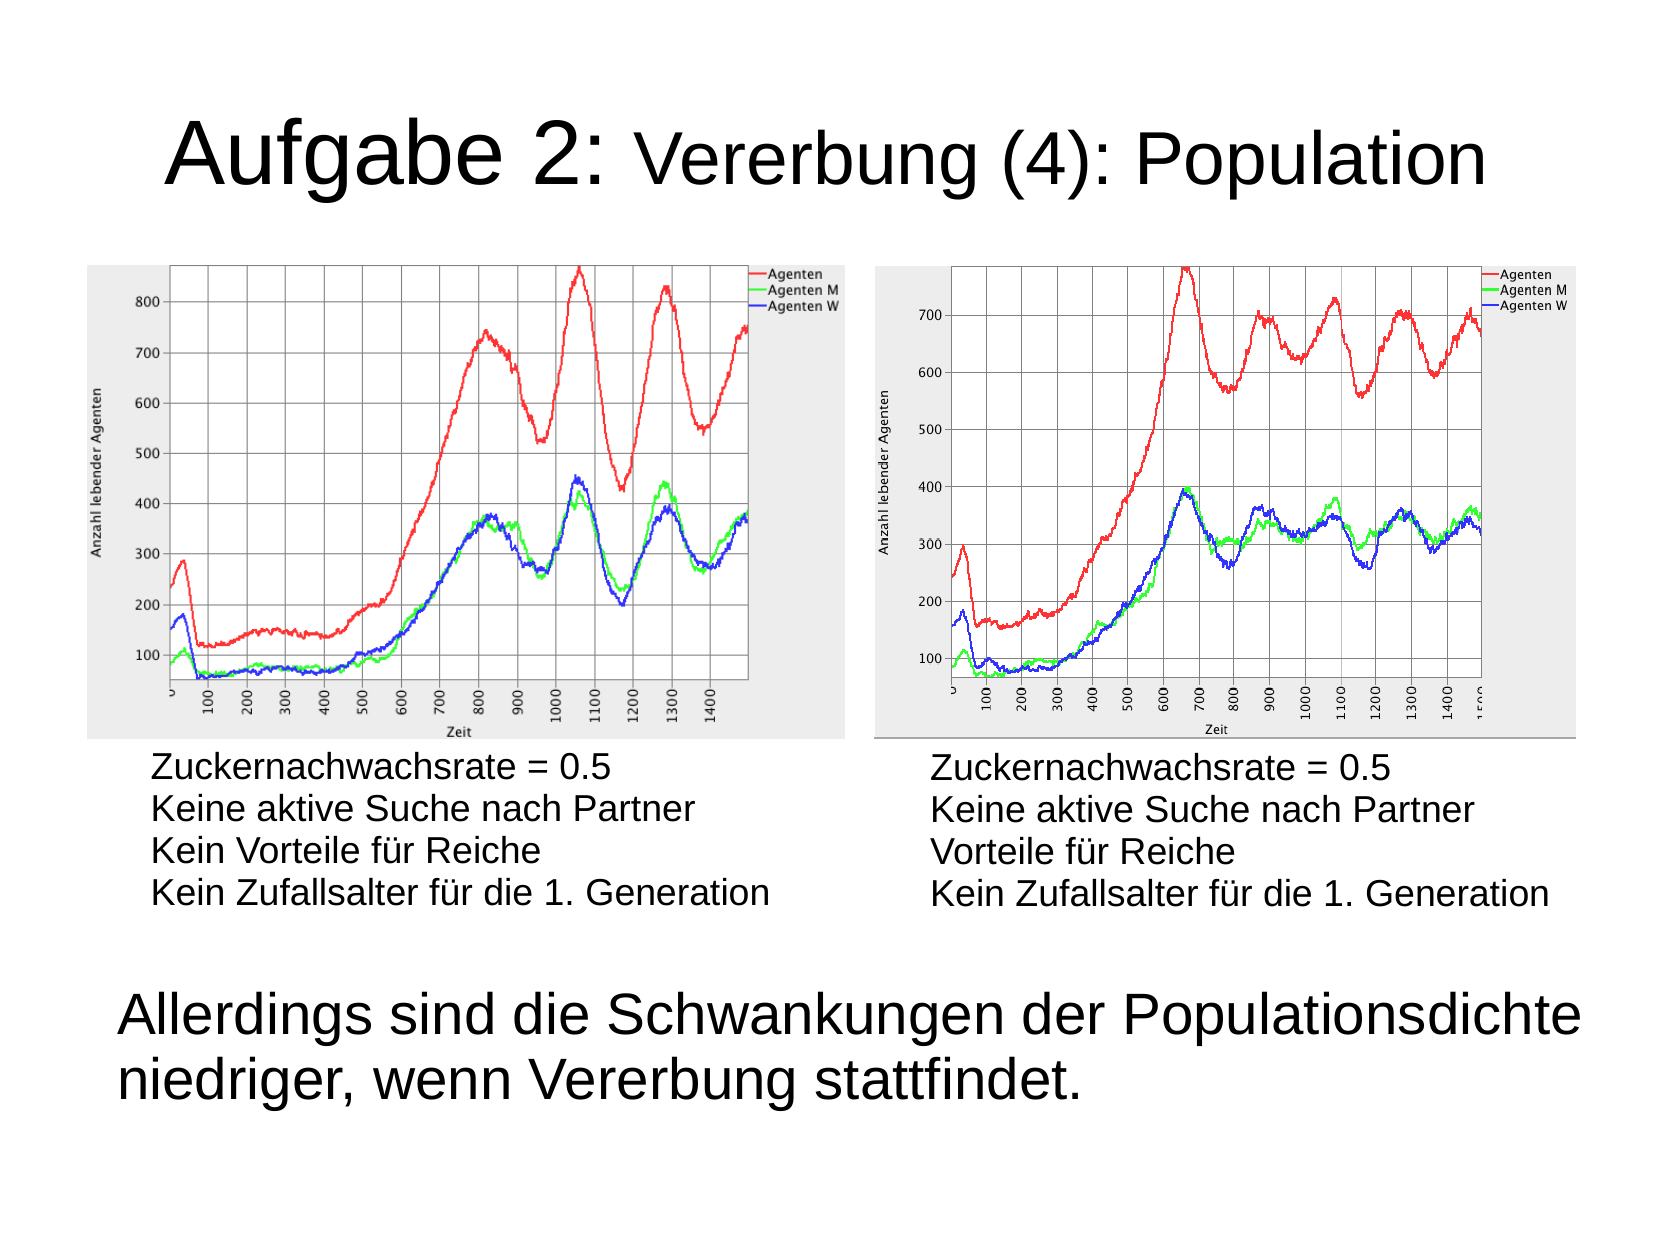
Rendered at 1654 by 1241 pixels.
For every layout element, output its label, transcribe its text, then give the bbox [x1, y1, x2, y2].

text_box Zuckernachwachsrate = 0.5 Keine aktive Suche nach Partner Kein Vorteile für Reiche Kein Zufallsalter für die 1. Generation [135, 738, 786, 922]
text_box Zuckernachwachsrate = 0.5 Keine aktive Suche nach Partner Vorteile für Reiche Kein Zufallsalter für die 1. Generation [915, 739, 1566, 923]
picture [86, 265, 845, 739]
picture [874, 265, 1576, 739]
title Aufgabe 2: Vererbung (4): Population [82, 49, 1571, 257]
text_box Allerdings sind die Schwankungen der Populationsdichte niedriger, wenn Vererbung stattfindet. [81, 974, 1617, 1120]
